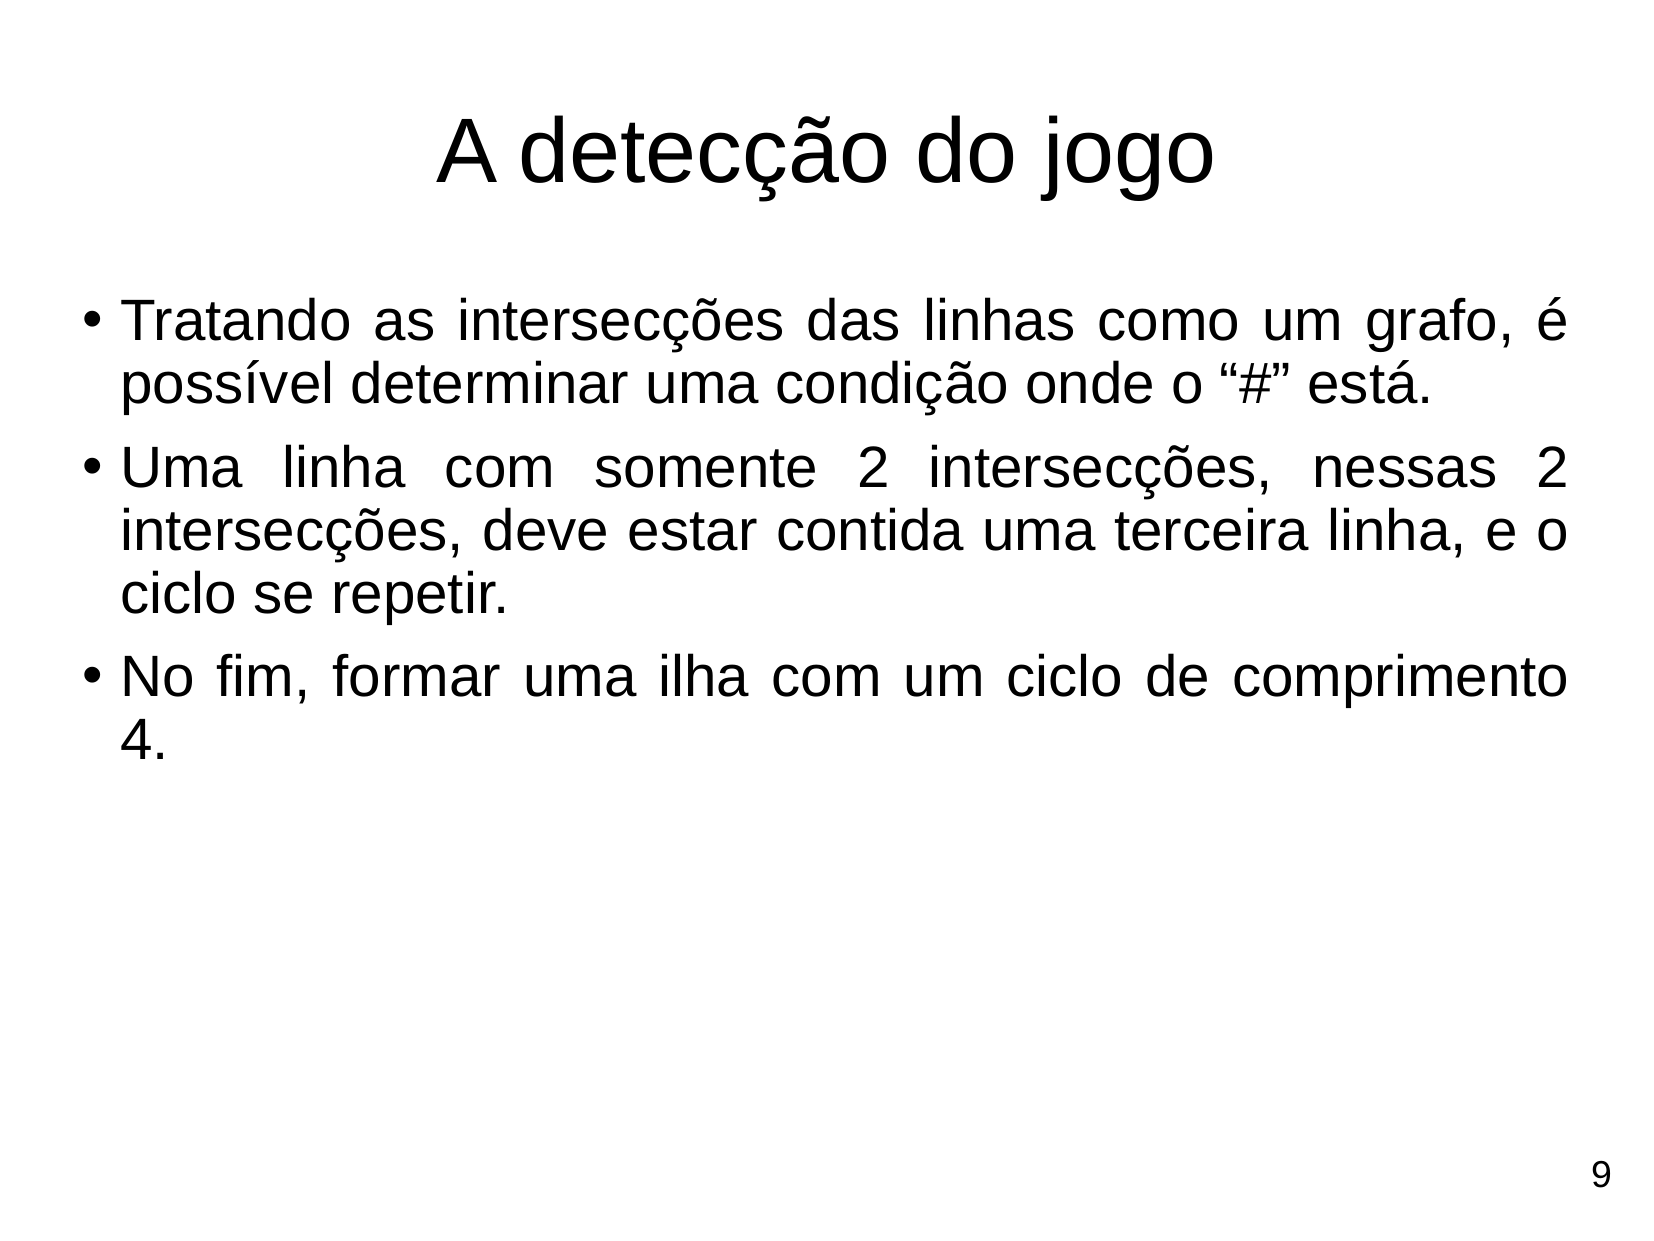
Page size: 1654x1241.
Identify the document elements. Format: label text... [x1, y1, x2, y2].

list Tratando as intersecções das linhas como um grafo, é possível determinar uma condição onde o “#” está. Uma linha com somente 2 intersecções, nessas 2 intersecções, deve estar contida uma terceira linha, e o ciclo se repetir. No fim, formar uma ilha com um ciclo de comprimento 4. [82, 290, 1571, 1010]
text_box <número> [968, 1146, 1627, 1217]
title A detecção do jogo [82, 49, 1571, 257]
